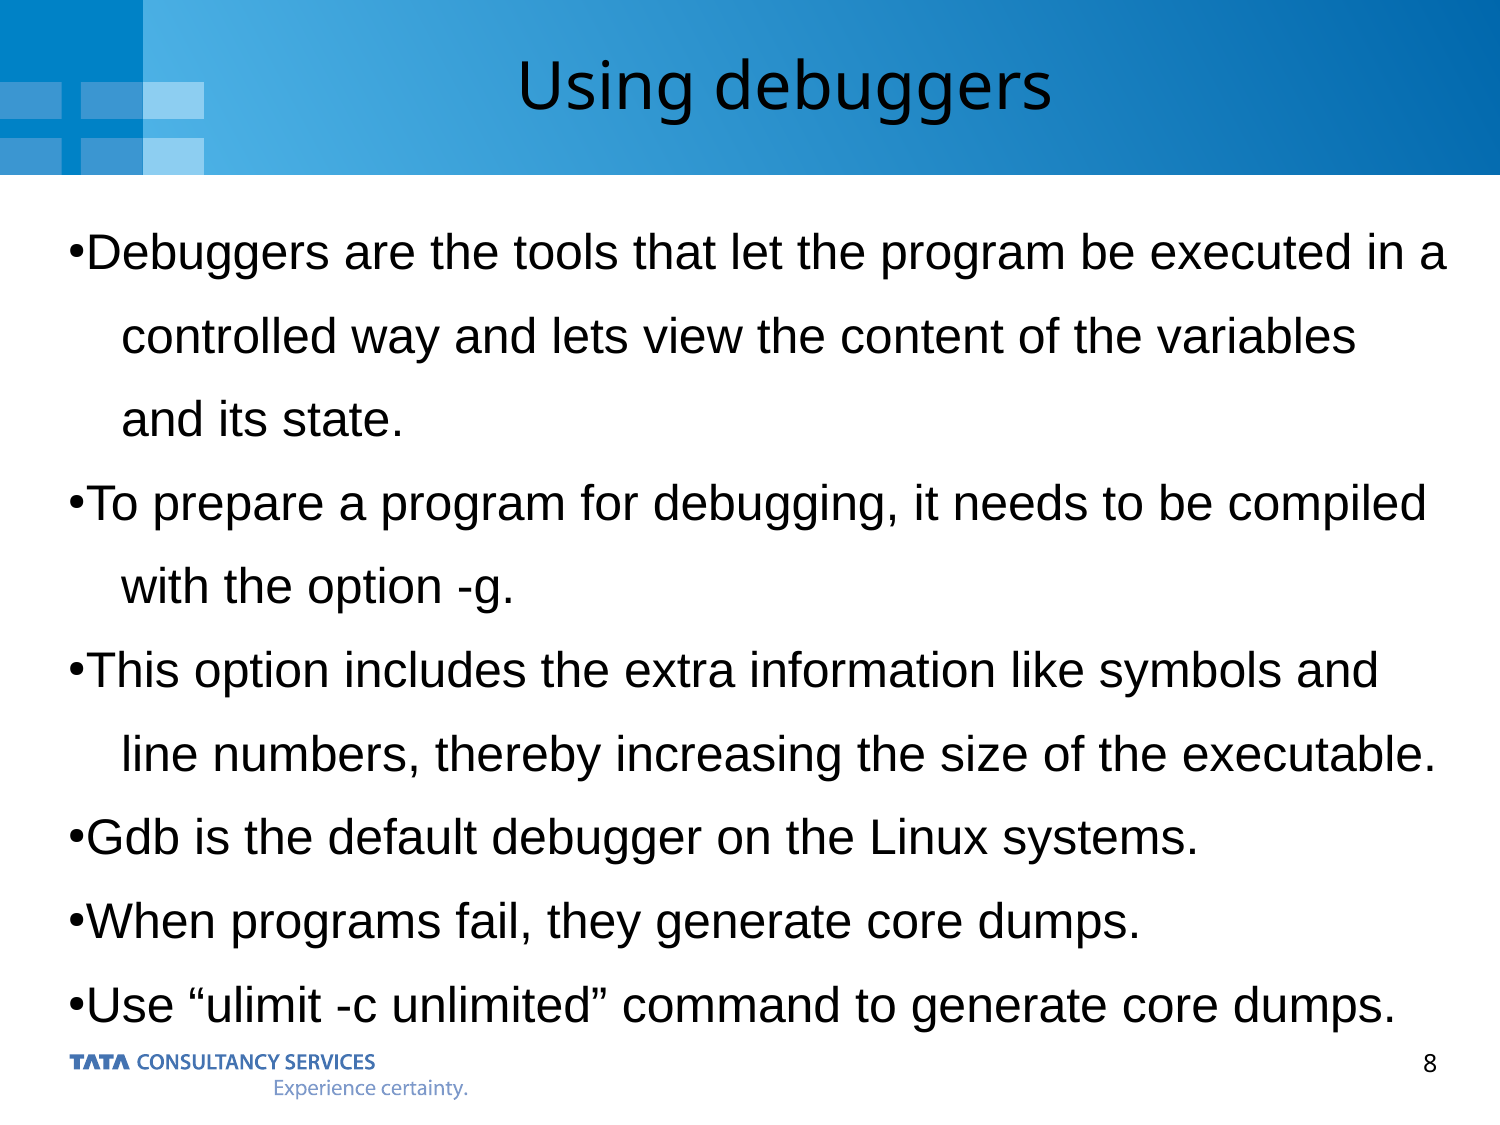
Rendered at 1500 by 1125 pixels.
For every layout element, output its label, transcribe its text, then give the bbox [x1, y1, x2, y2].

text_box Debuggers are the tools that let the program be executed in a controlled way and lets view the content of the variables and its state. To prepare a program for debugging, it needs to be compiled with the option -g. This option includes the extra information like symbols and line numbers, thereby increasing the size of the executable. Gdb is the default debugger on the Linux systems. When programs fail, they generate core dumps. Use “ulimit -c unlimited” command to generate core dumps. [35, 188, 1465, 1040]
text_box Using debuggers [224, 11, 1347, 154]
